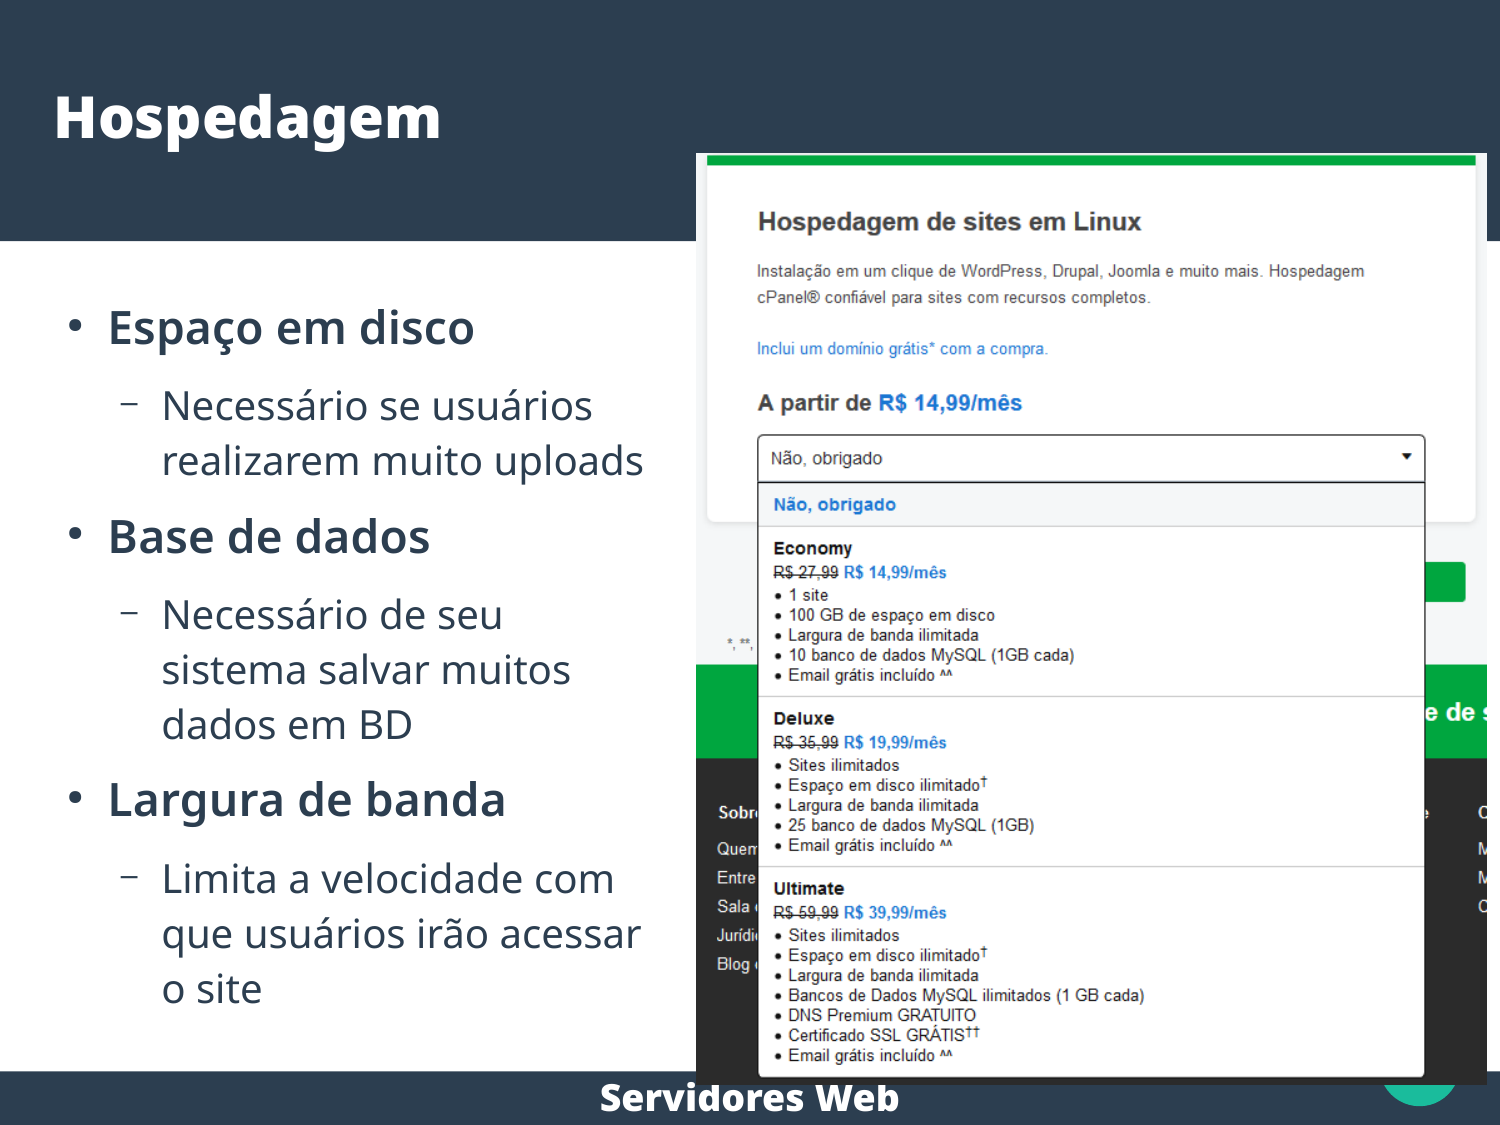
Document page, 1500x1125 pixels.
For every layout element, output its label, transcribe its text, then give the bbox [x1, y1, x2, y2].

title Hospedagem [53, 44, 1447, 188]
list Espaço em disco Necessário se usuários realizarem muito uploads Base de dados Necessário de seu sistema salvar muitos dados em BD Largura de banda Limita a velocidade com que usuários irão acessar o site [53, 294, 650, 1045]
picture [696, 153, 1487, 1085]
